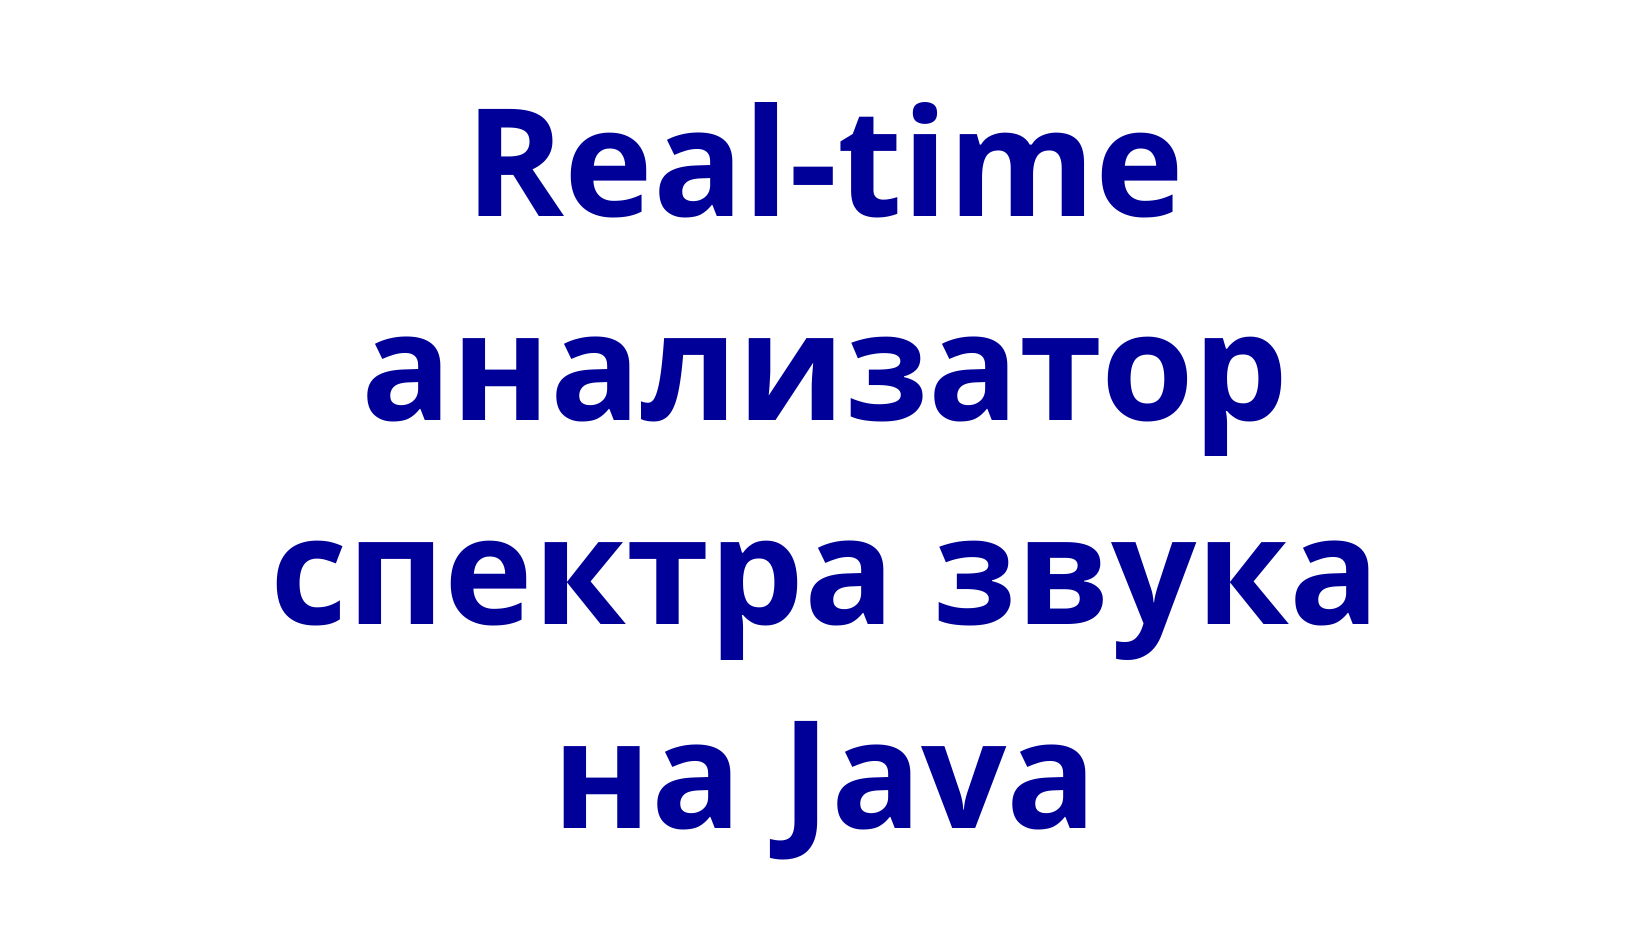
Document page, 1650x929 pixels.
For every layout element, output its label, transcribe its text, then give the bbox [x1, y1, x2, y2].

subtitle Real-time анализатор спектра звука на Java [0, 0, 1650, 929]
